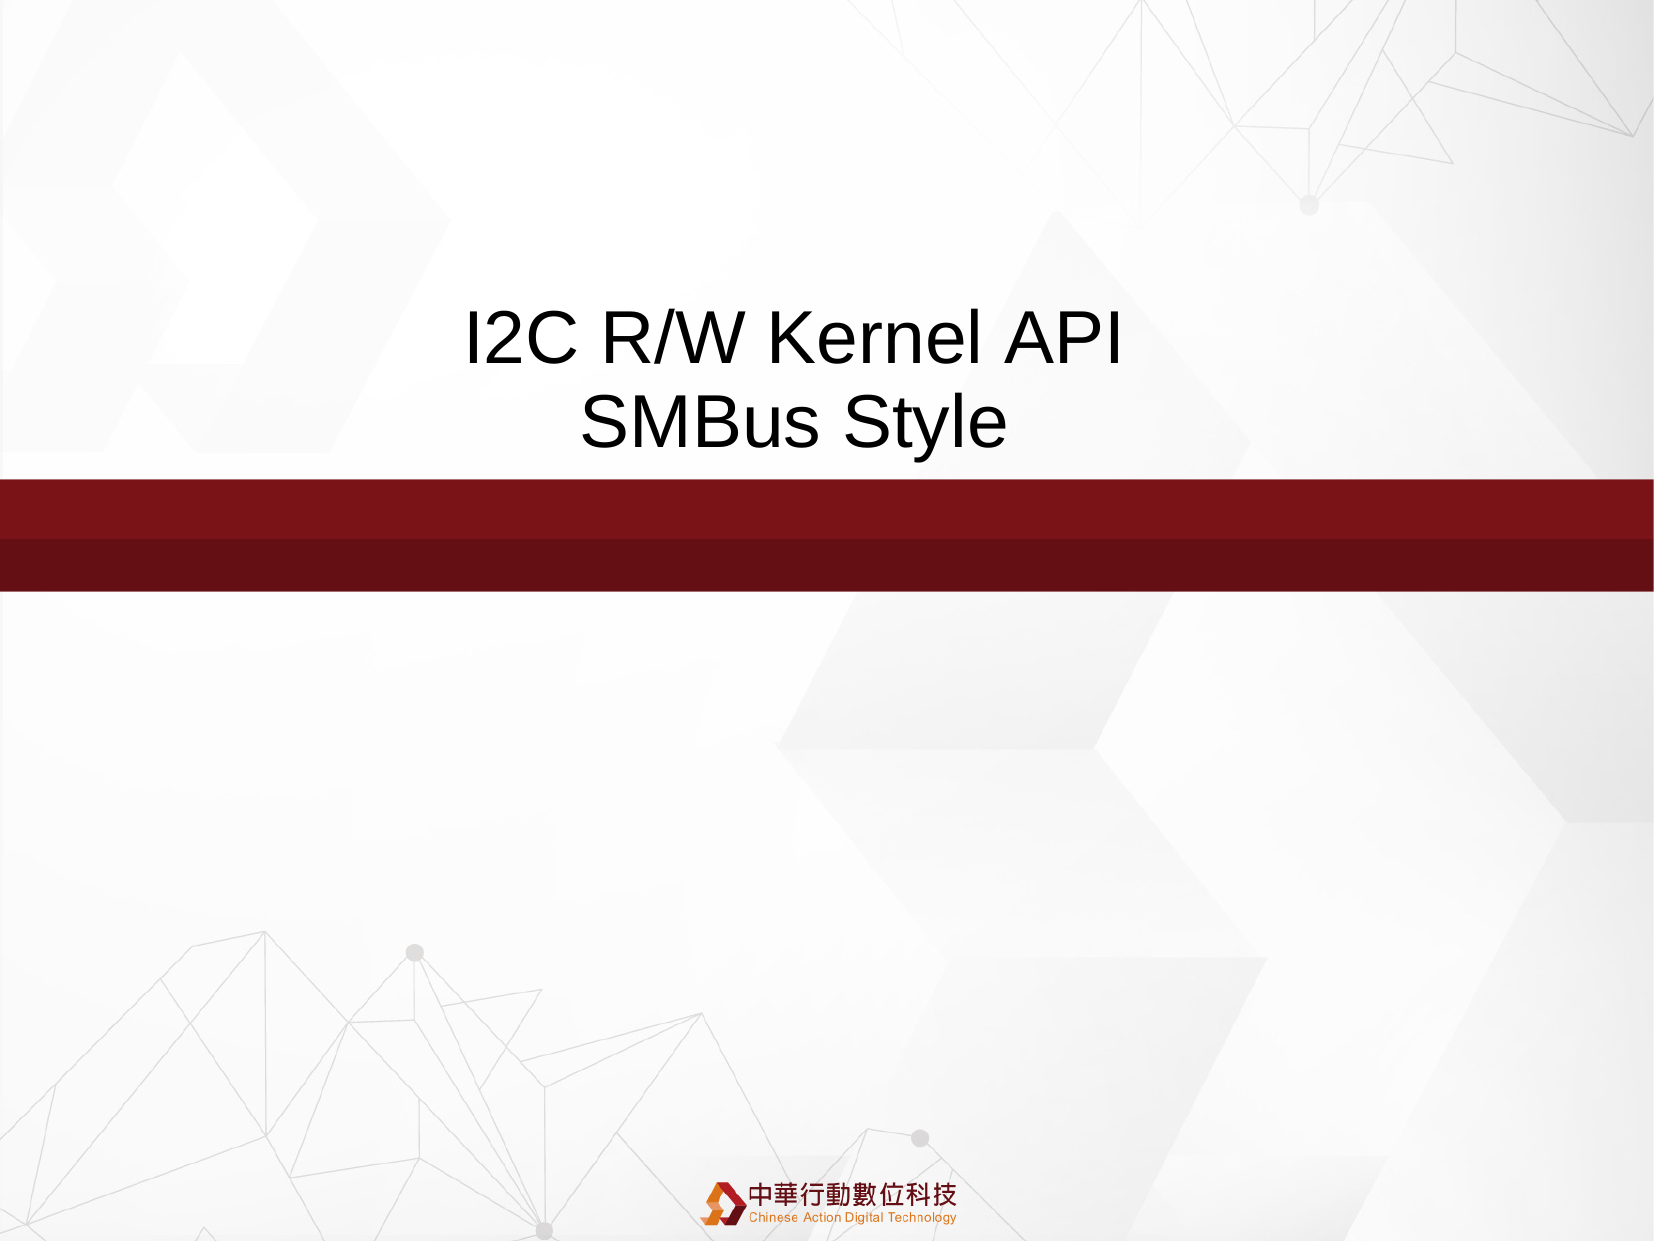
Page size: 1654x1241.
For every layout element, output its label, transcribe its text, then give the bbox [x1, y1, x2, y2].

text_box I2C R/W Kernel API SMBus Style [202, 295, 1387, 464]
picture [0, 0, 1654, 1241]
